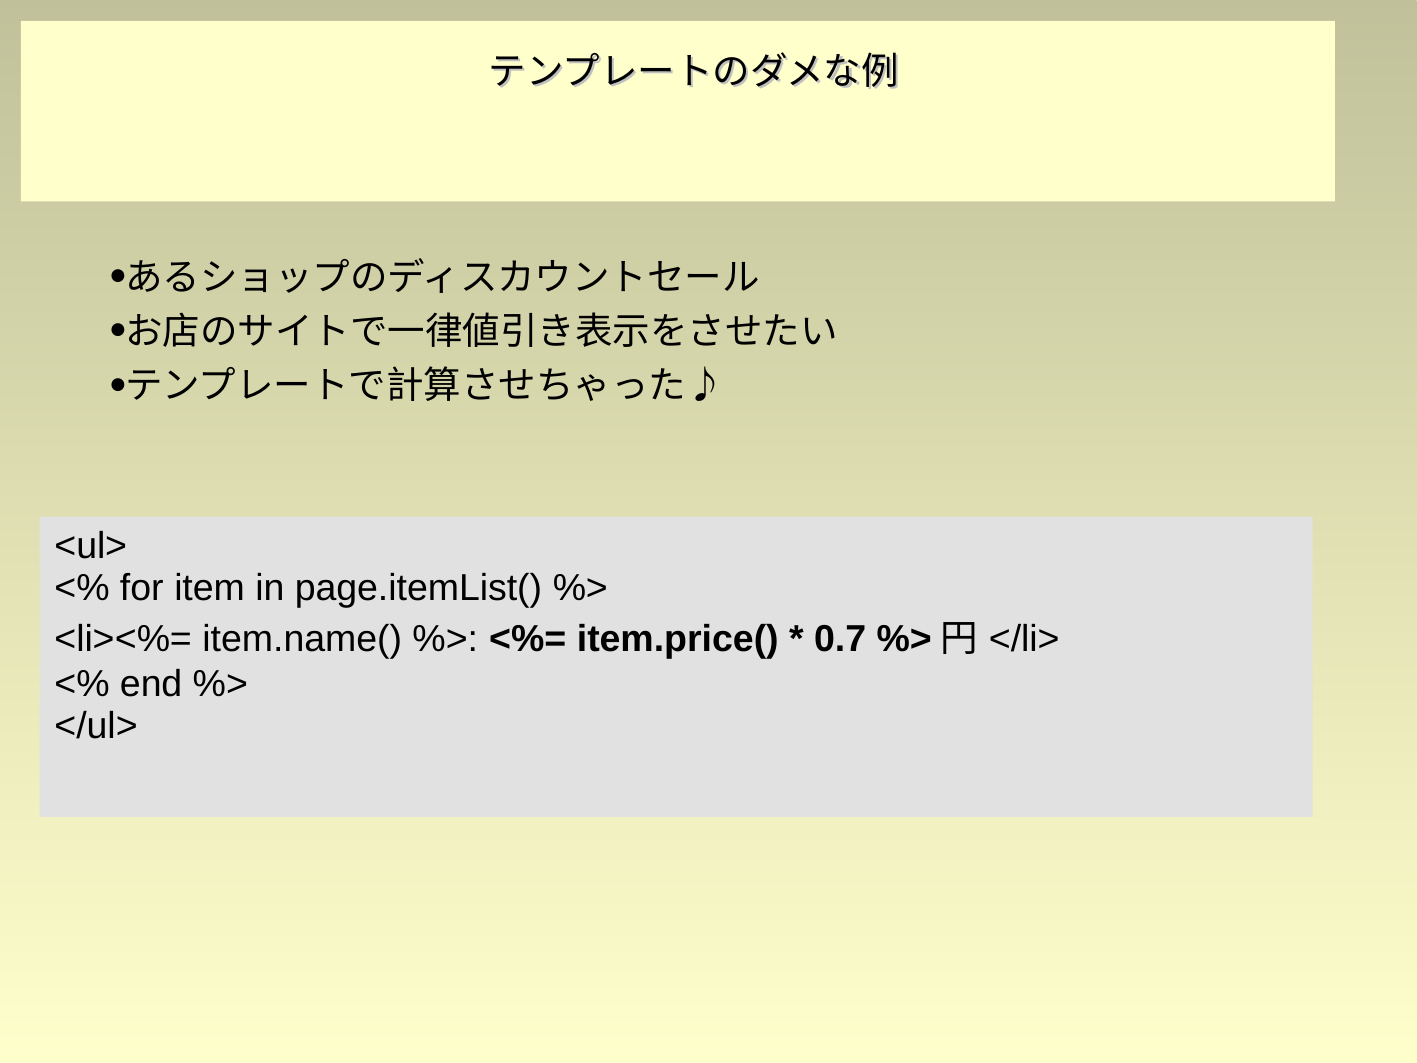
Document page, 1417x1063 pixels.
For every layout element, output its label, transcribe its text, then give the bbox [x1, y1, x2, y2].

text_box [20, 20, 1335, 202]
text_box テンプレートのダメな例 [22, 33, 1365, 180]
text_box あるショップのディスカウントセール お店のサイトで一律値引き表示をさせたい テンプレートで計算させちゃった♪ [95, 239, 1196, 459]
text_box <ul> <% for item in page.itemList() %> <li><%= item.name() %>: <%= item.price() * 0.7 %>円</li> <% end %> </ul> [39, 516, 1313, 817]
